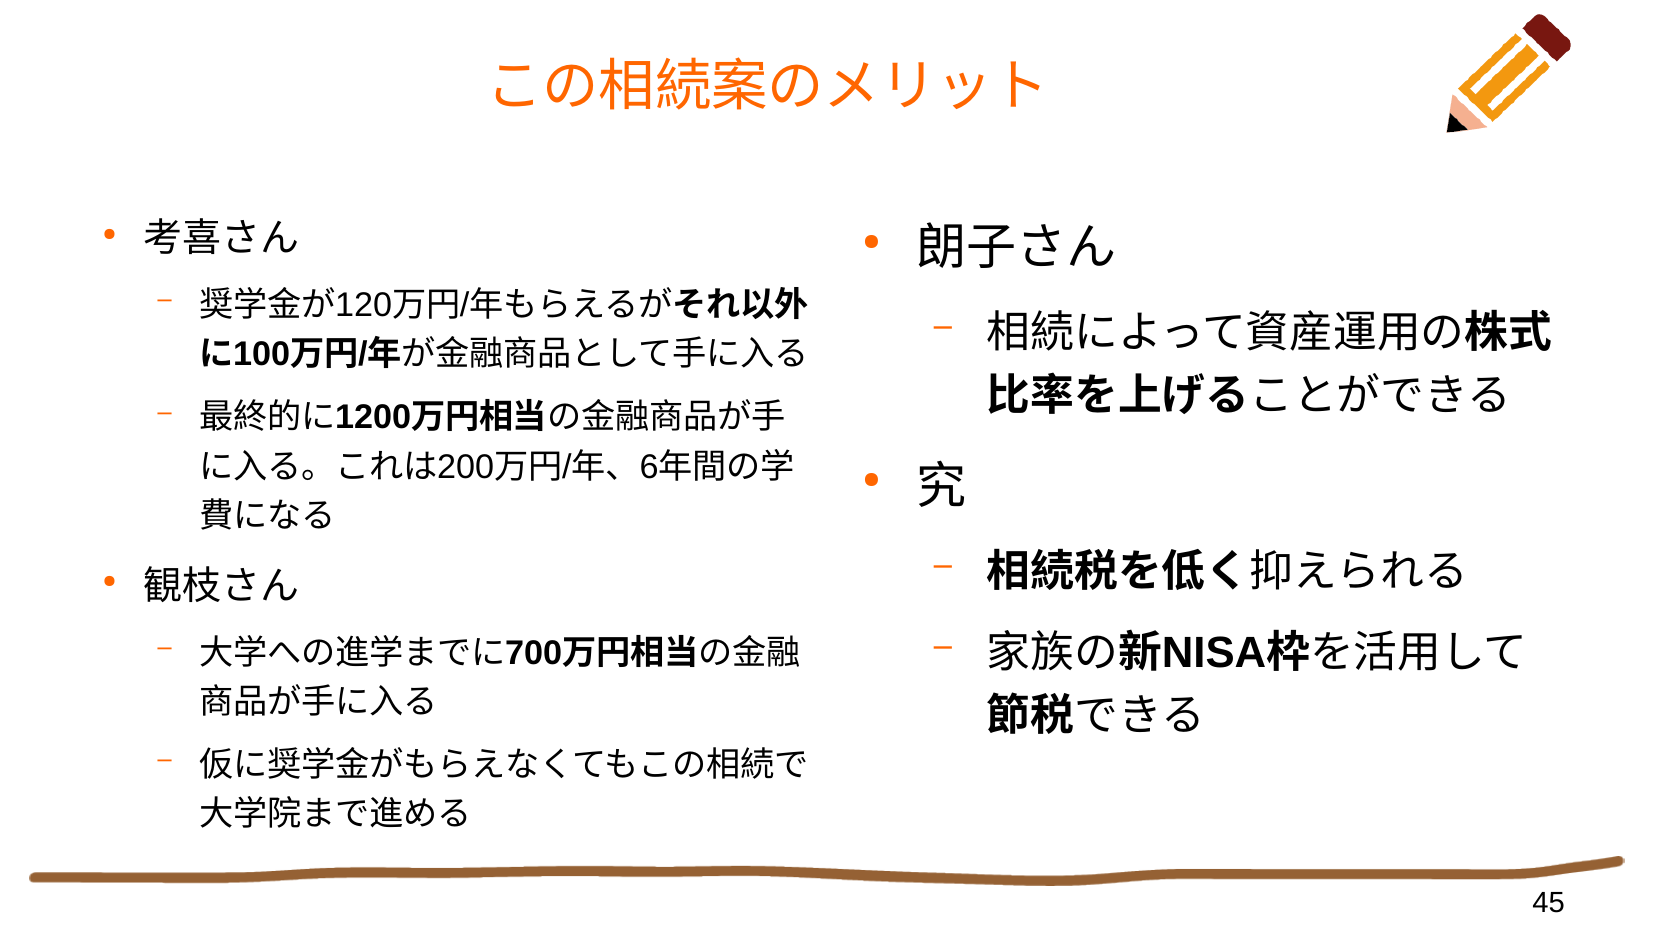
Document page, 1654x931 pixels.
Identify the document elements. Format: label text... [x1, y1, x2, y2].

picture [29, 856, 1625, 886]
list 朗子さん 相続によって資産運用の株式比率を上げることができる 究 相続税を低く抑えられる 家族の新NISA枠を活用して節税できる [845, 206, 1566, 857]
title この相続案のメリット [88, 29, 1447, 133]
picture [1446, 14, 1571, 133]
list 考喜さん 奨学金が120万円/年もらえるがそれ以外に100万円/年が金融商品として手に入る 最終的に1200万円相当の金融商品が手に入る。これは200万円/年、6年間の学費になる 観枝さん 大学への進学までに700万円相当の金融商品が手に入る 仮に奨学金がもらえなくてもこの相続で大学院まで進める [88, 206, 809, 857]
